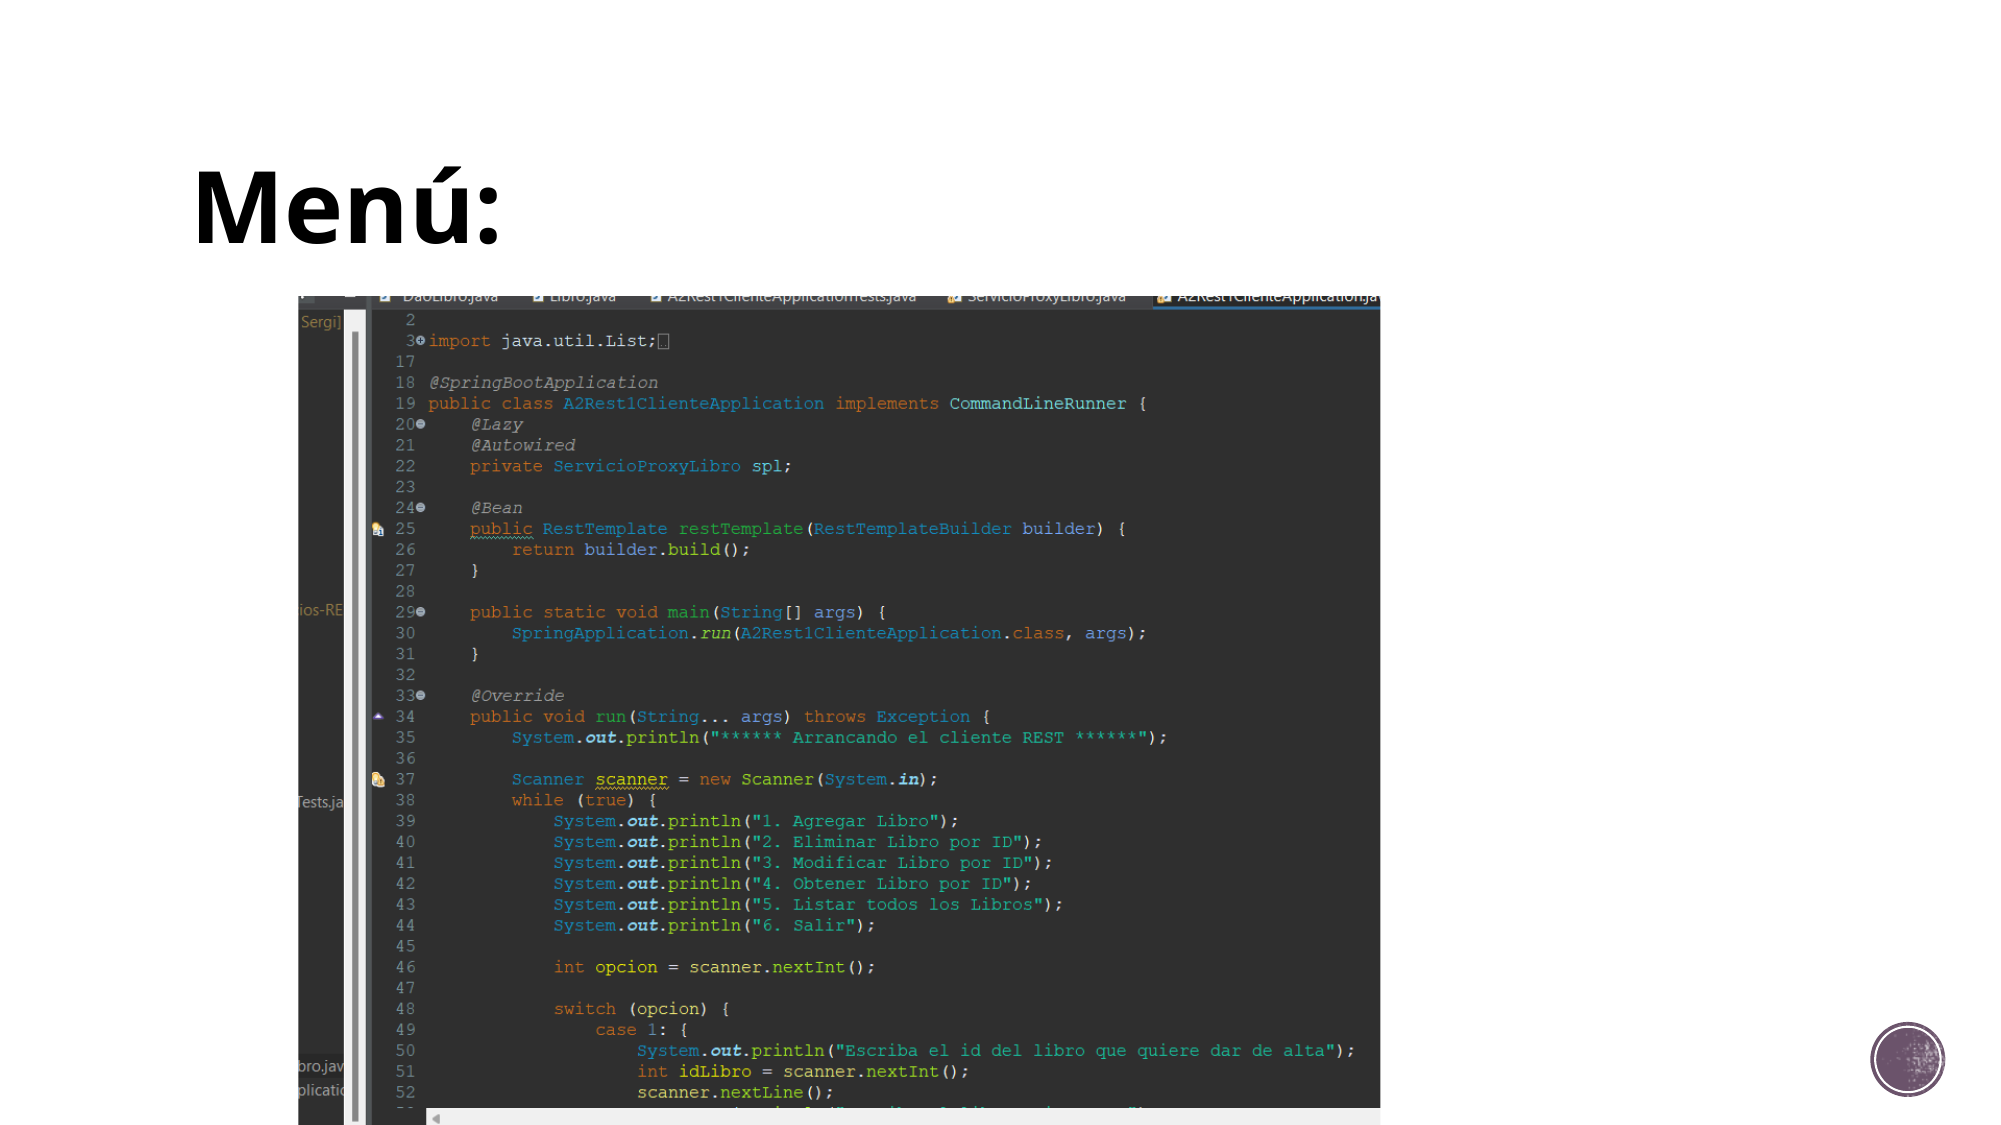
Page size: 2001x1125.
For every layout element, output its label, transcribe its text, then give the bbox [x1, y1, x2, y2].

picture [298, 296, 1381, 1125]
title Menú: [175, 79, 1826, 344]
